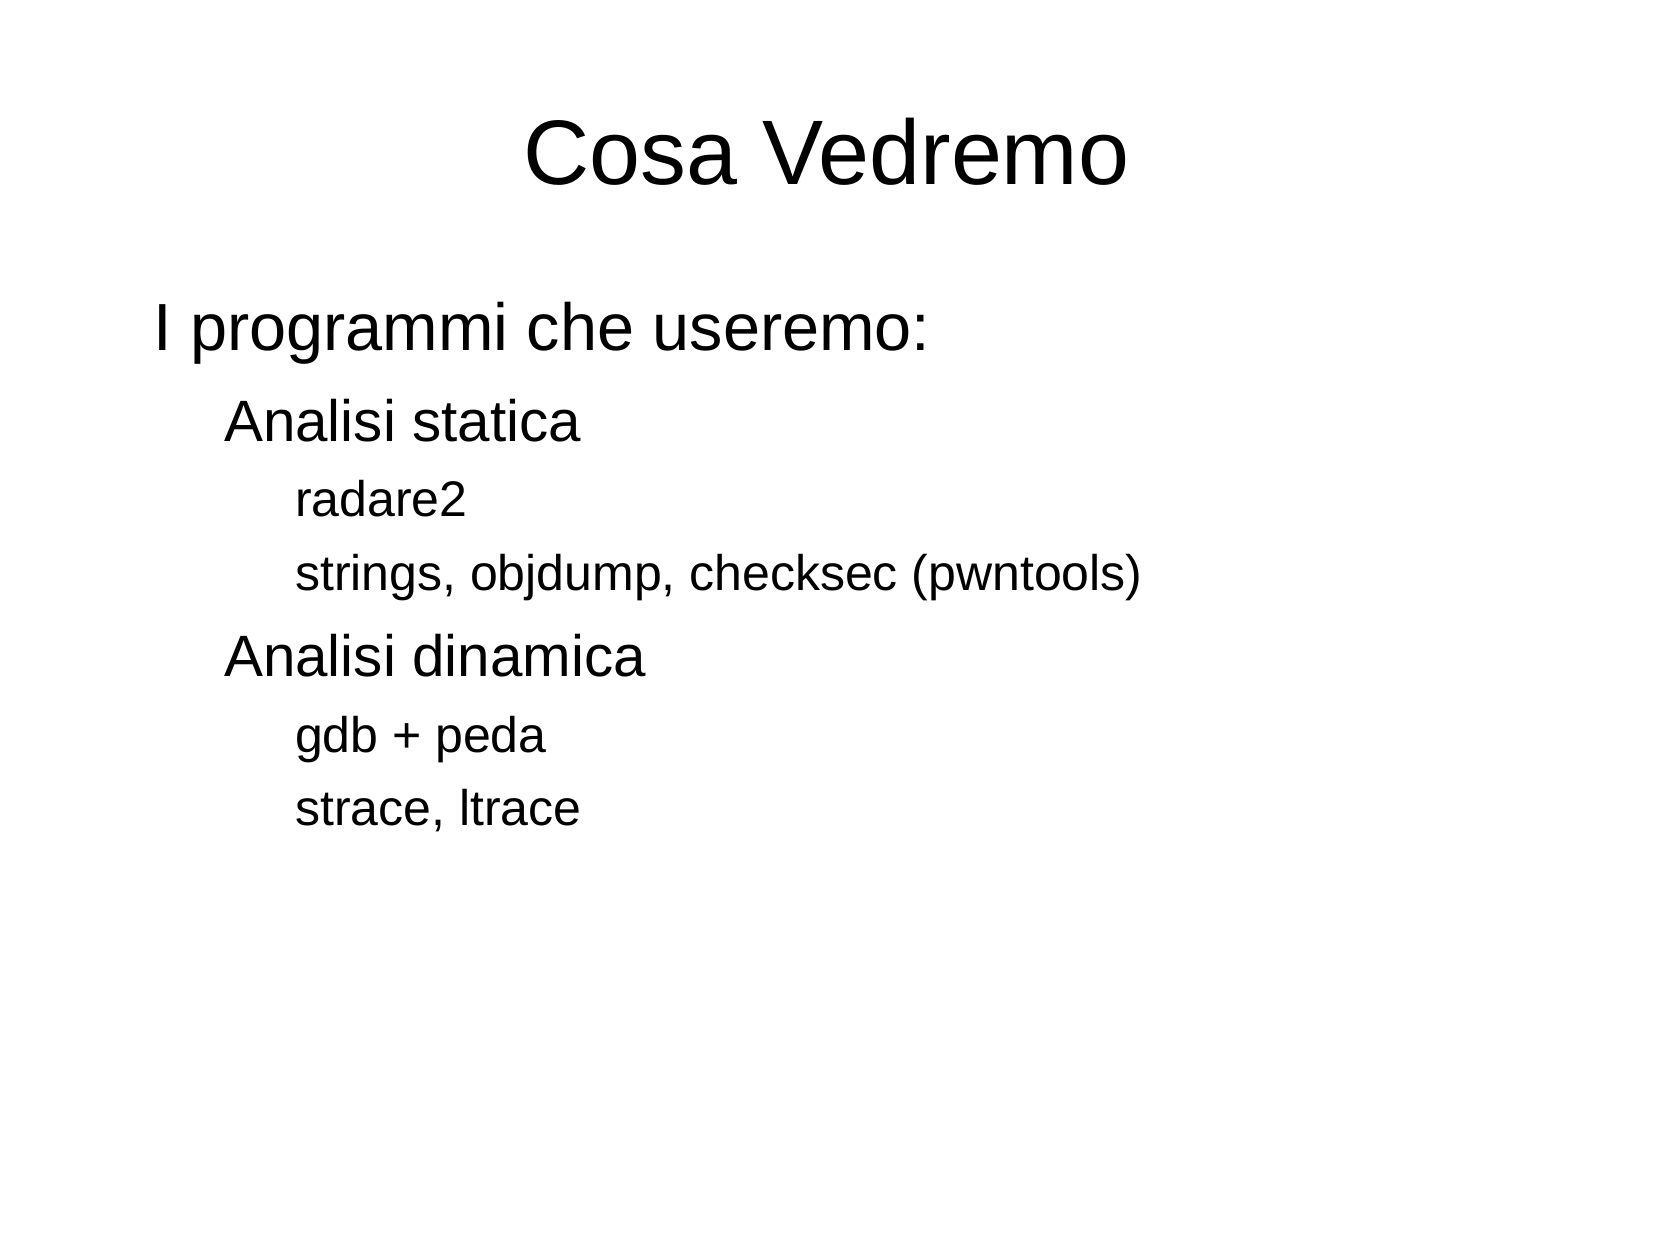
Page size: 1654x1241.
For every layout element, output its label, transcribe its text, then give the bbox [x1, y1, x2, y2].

list I programmi che useremo: Analisi statica radare2 strings, objdump, checksec (pwntools) Analisi dinamica gdb + peda strace, ltrace [82, 290, 1571, 1010]
title Cosa Vedremo [82, 49, 1571, 257]
